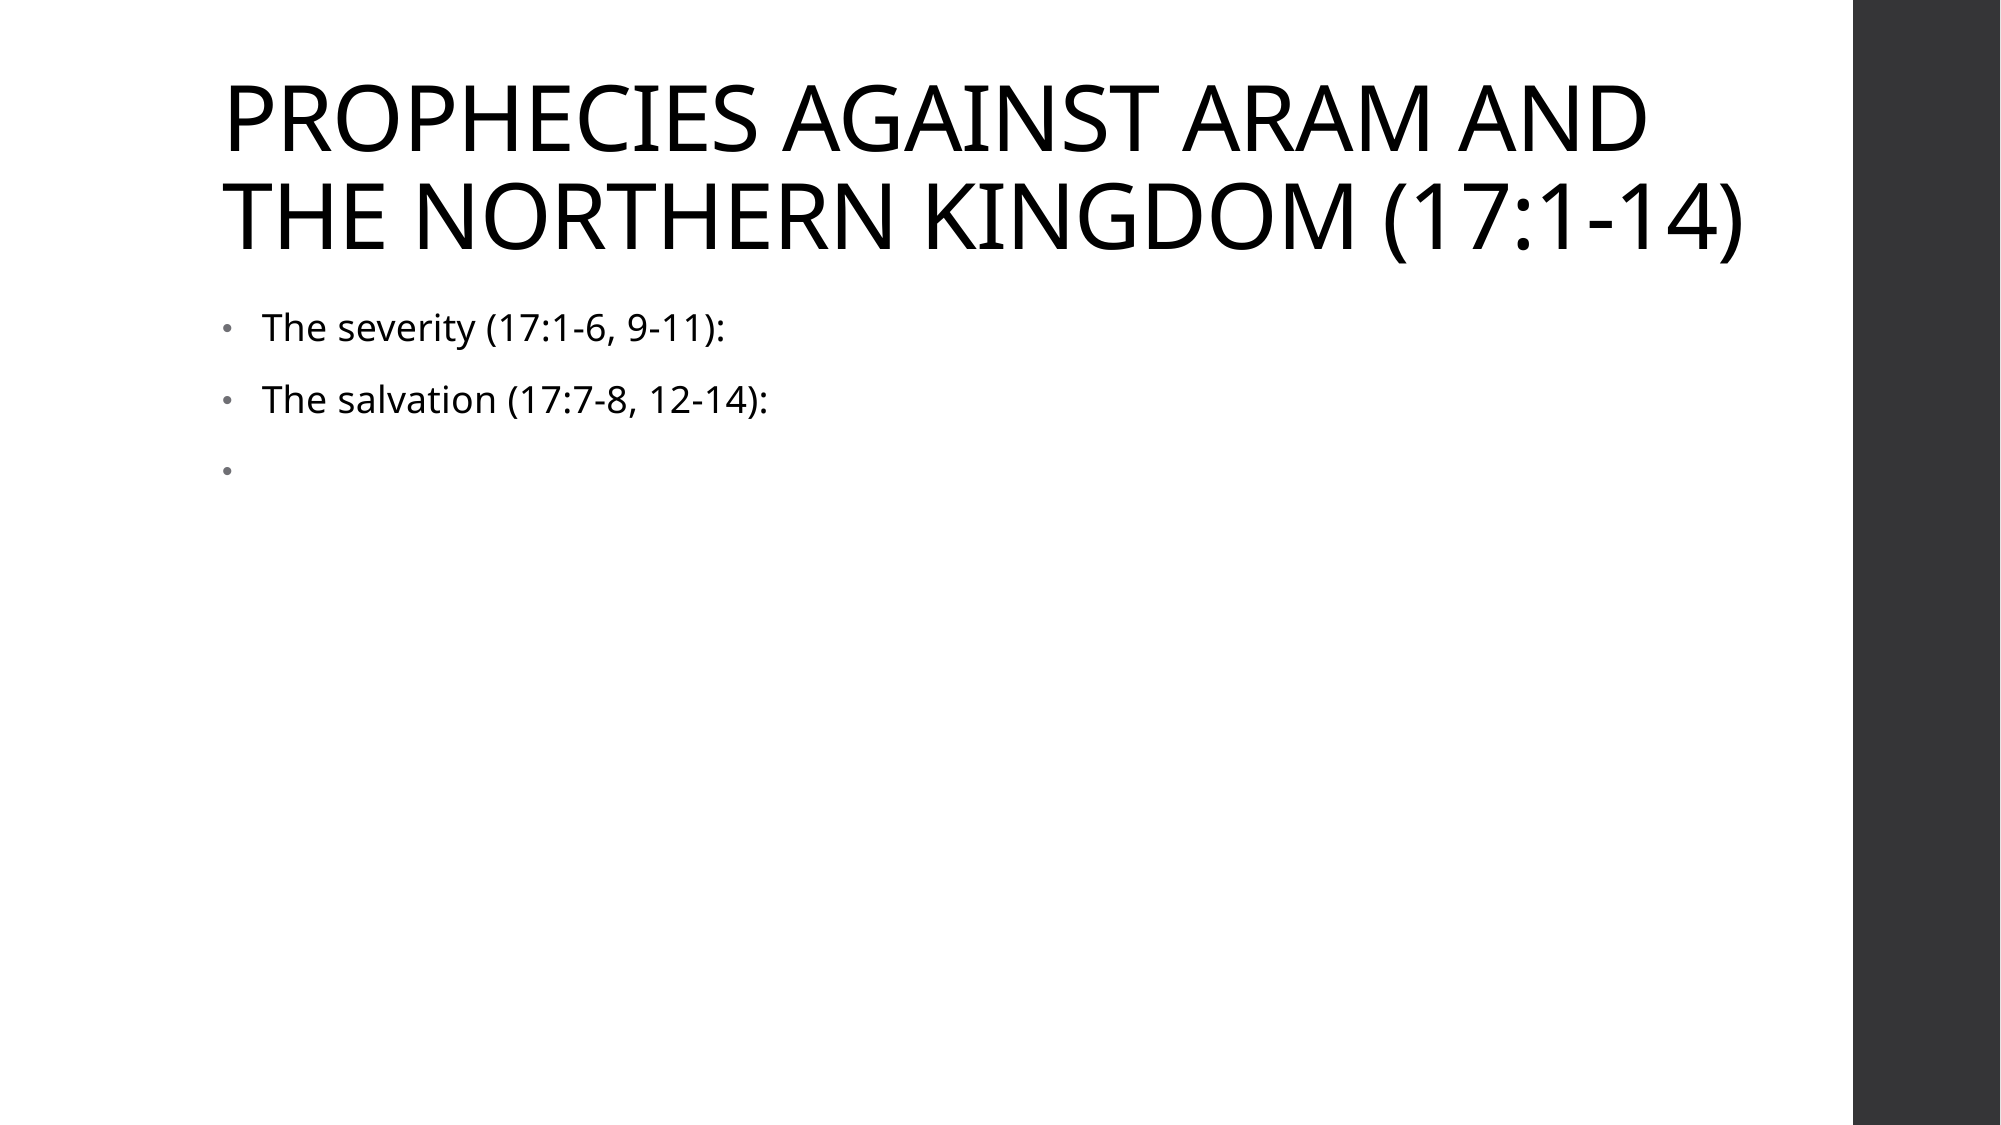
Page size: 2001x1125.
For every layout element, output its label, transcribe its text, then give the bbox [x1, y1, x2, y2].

title PROPHECIES AGAINST ARAM AND THE NORTHERN KINGDOM (17:1-14) [206, 60, 1797, 278]
list The severity (17:1-6, 9-11): The salvation (17:7-8, 12-14): [206, 299, 1617, 1014]
